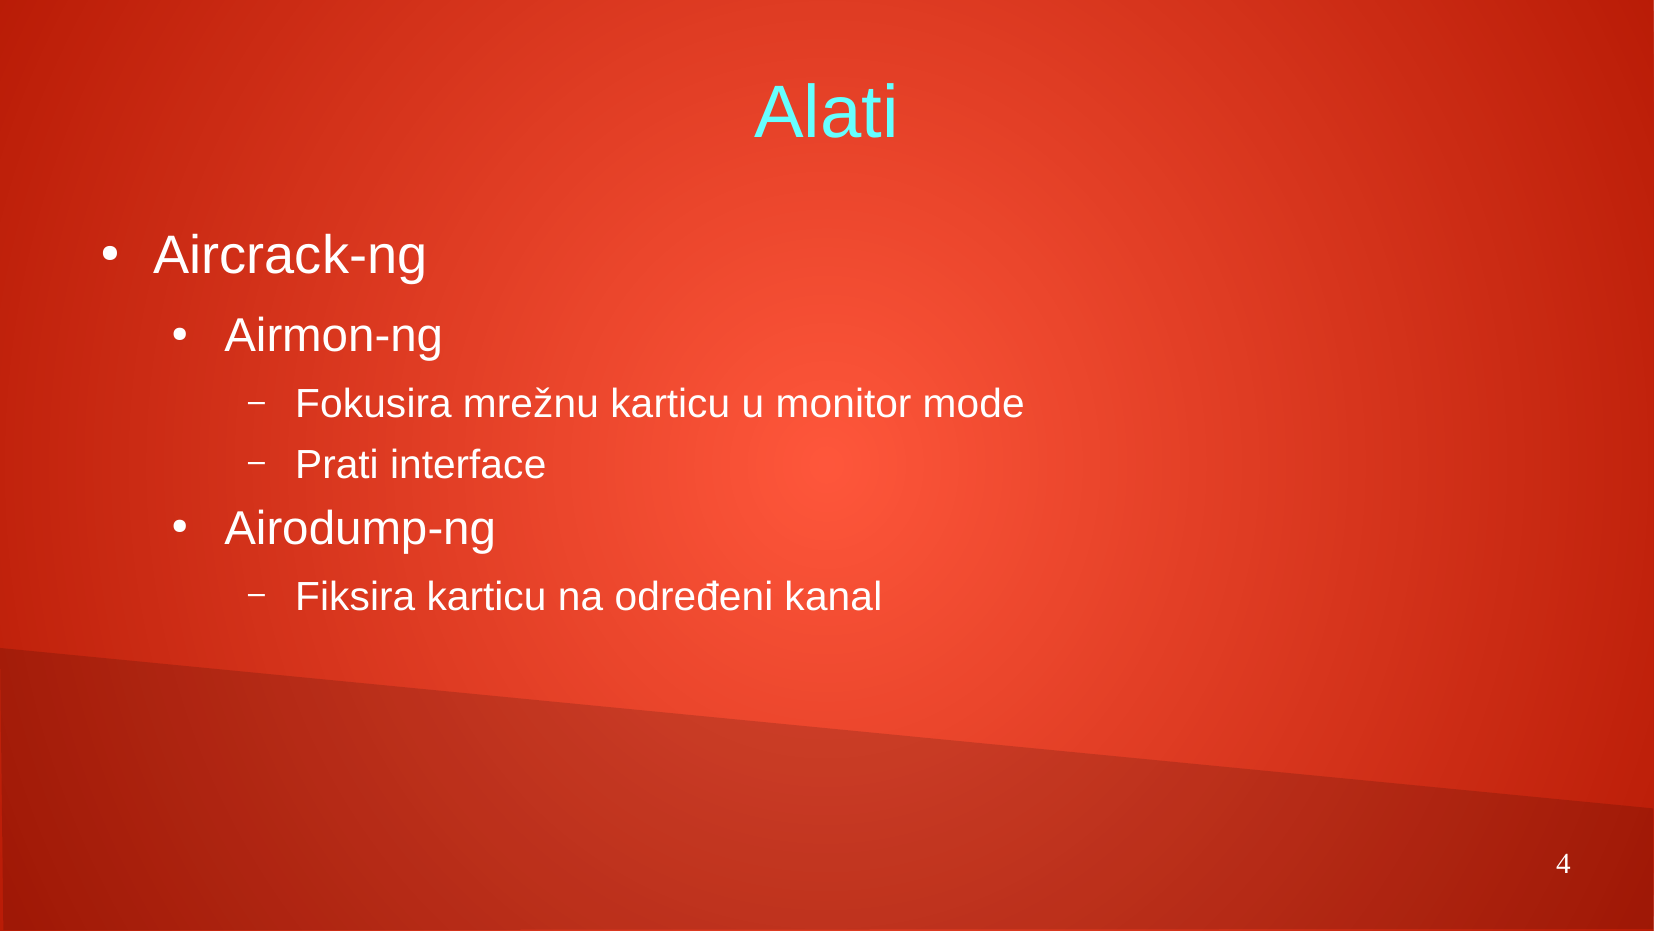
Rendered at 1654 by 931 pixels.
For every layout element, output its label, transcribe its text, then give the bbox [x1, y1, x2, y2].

list Aircrack-ng Airmon-ng Fokusira mrežnu karticu u monitor mode Prati interface Airodump-ng Fiksira karticu na određeni kanal [82, 224, 1571, 764]
title Alati [82, 35, 1571, 189]
